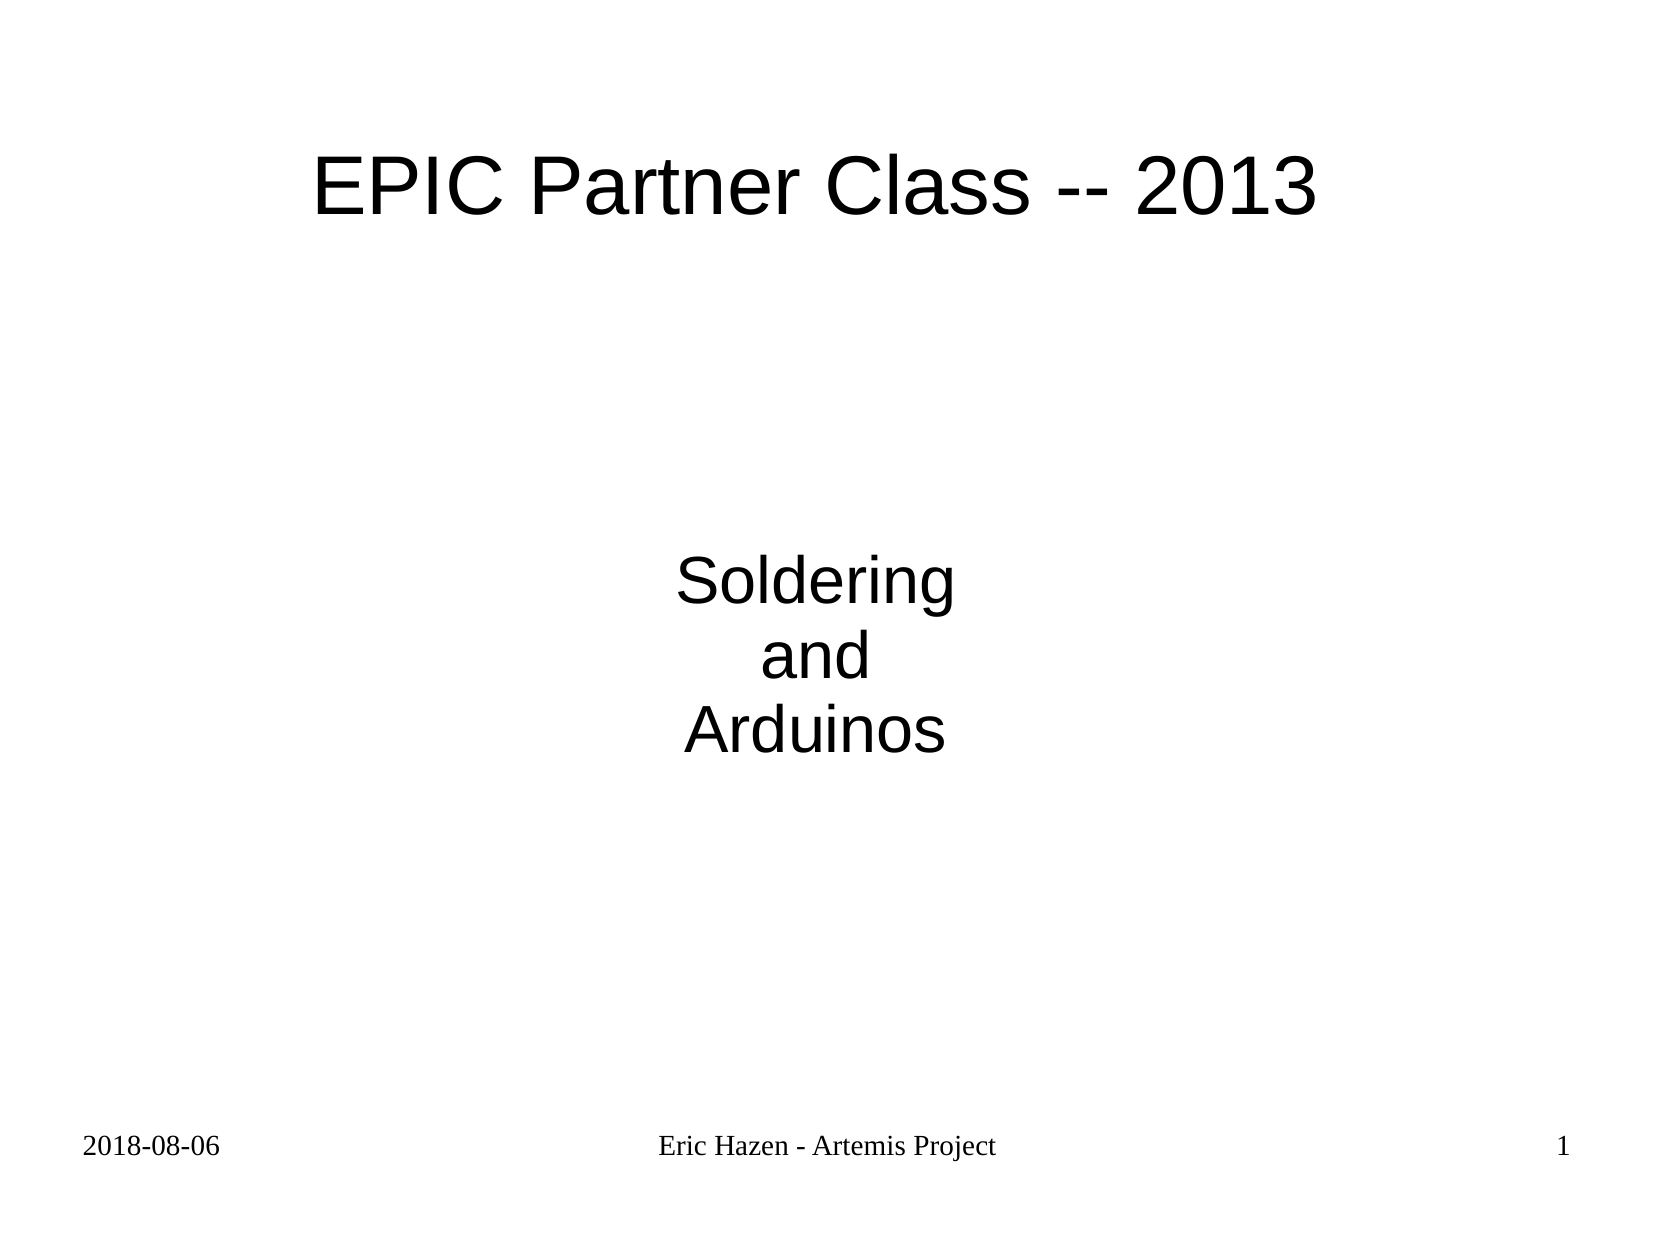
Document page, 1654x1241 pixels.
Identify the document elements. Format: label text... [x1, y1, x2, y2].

text_box EPIC Partner Class -- 2013 [296, 132, 1336, 241]
subtitle Soldering and Arduinos [71, 207, 1561, 1103]
